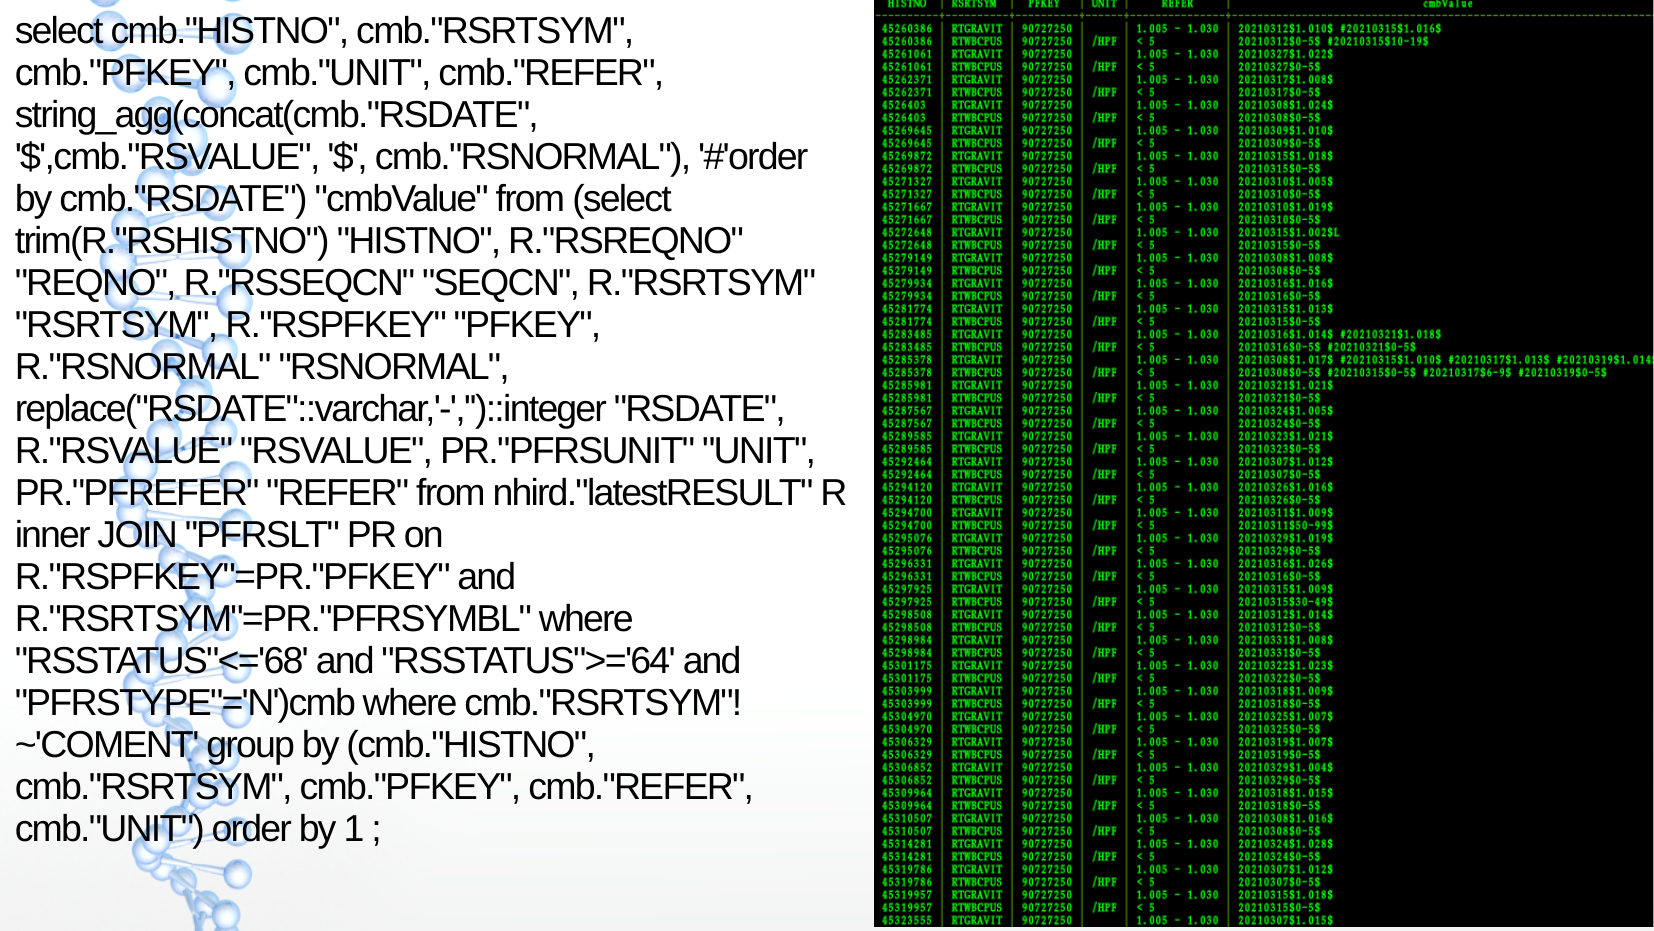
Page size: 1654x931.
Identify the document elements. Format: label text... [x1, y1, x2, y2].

text_box select cmb."HISTNO", cmb."RSRTSYM", cmb."PFKEY", cmb."UNIT", cmb."REFER", string_agg(concat(cmb."RSDATE", '$',cmb."RSVALUE", '$', cmb."RSNORMAL"), '#'order by cmb."RSDATE") "cmbValue" from (select trim(R."RSHISTNO") "HISTNO", R."RSREQNO" "REQNO", R."RSSEQCN" "SEQCN", R."RSRTSYM" "RSRTSYM", R."RSPFKEY" "PFKEY", R."RSNORMAL" "RSNORMAL", replace("RSDATE"::varchar,'-','')::integer "RSDATE", R."RSVALUE" "RSVALUE", PR."PFRSUNIT" "UNIT", PR."PFREFER" "REFER" from nhird."latestRESULT" R inner JOIN "PFRSLT" PR on R."RSPFKEY"=PR."PFKEY" and R."RSRTSYM"=PR."PFRSYMBL" where "RSSTATUS"<='68' and "RSSTATUS">='64' and "PFRSTYPE"='N')cmb where cmb."RSRTSYM"!~'COMENT' group by (cmb."HISTNO", cmb."RSRTSYM", cmb."PFKEY", cmb."REFER", cmb."UNIT") order by 1 ; [0, 2, 863, 863]
picture [0, 0, 1654, 931]
